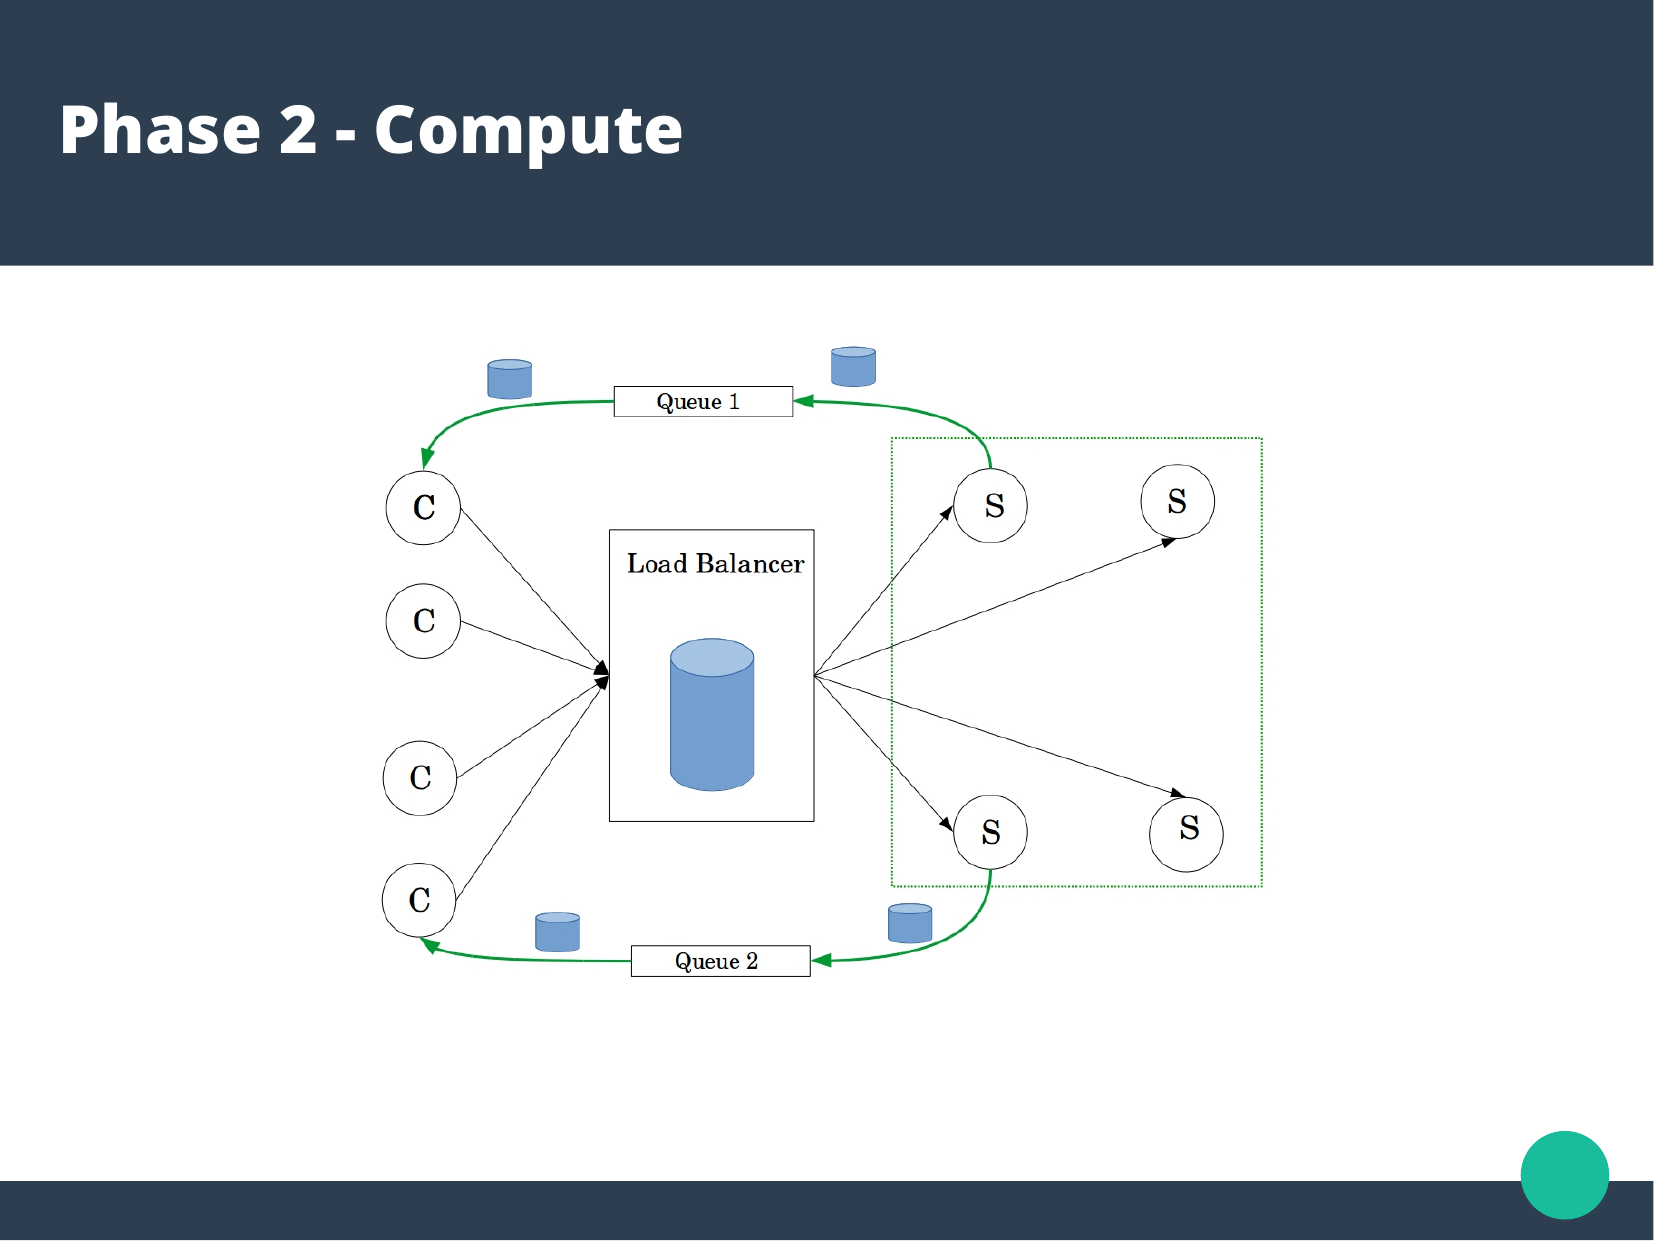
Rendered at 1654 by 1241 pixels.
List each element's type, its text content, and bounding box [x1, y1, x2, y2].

title Phase 2 - Compute [59, 49, 1595, 207]
picture [318, 290, 1336, 1010]
